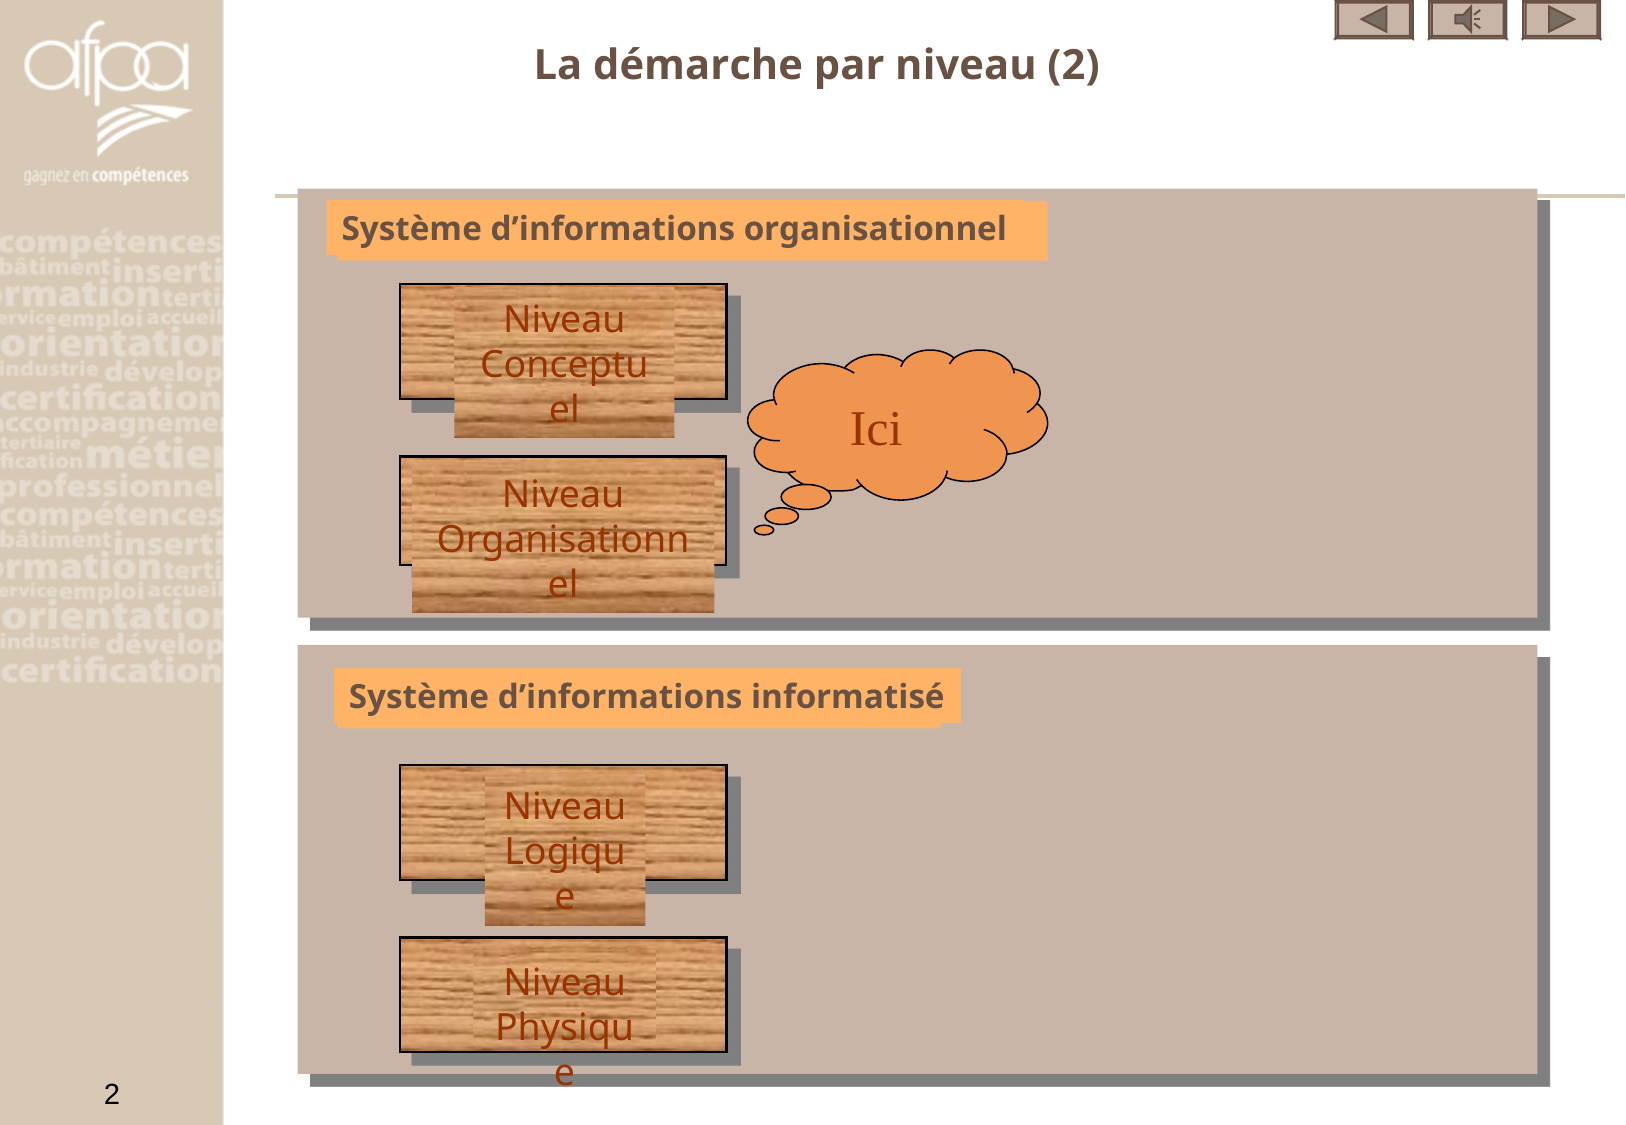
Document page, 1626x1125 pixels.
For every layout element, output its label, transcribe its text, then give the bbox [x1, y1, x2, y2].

text_box Niveau Logique [484, 774, 646, 926]
text_box [559, 1067, 569, 1073]
text_box Système d’informations informatisé [333, 667, 961, 724]
text_box [1336, 0, 1413, 39]
text_box La démarche par niveau (2) [398, 24, 1236, 100]
text_box Niveau Organisationnel [412, 462, 715, 613]
text_box [1524, 0, 1600, 39]
text_box Niveau Conceptuel [454, 287, 675, 438]
text_box Système d’informations organisationnel [326, 199, 1024, 256]
text_box [297, 644, 1538, 1074]
text_box Niveau Physique [473, 950, 656, 1045]
picture [0, 0, 1626, 1125]
text_box [297, 188, 1538, 618]
text_box [1430, 0, 1507, 39]
text_box Ici [835, 387, 1236, 463]
